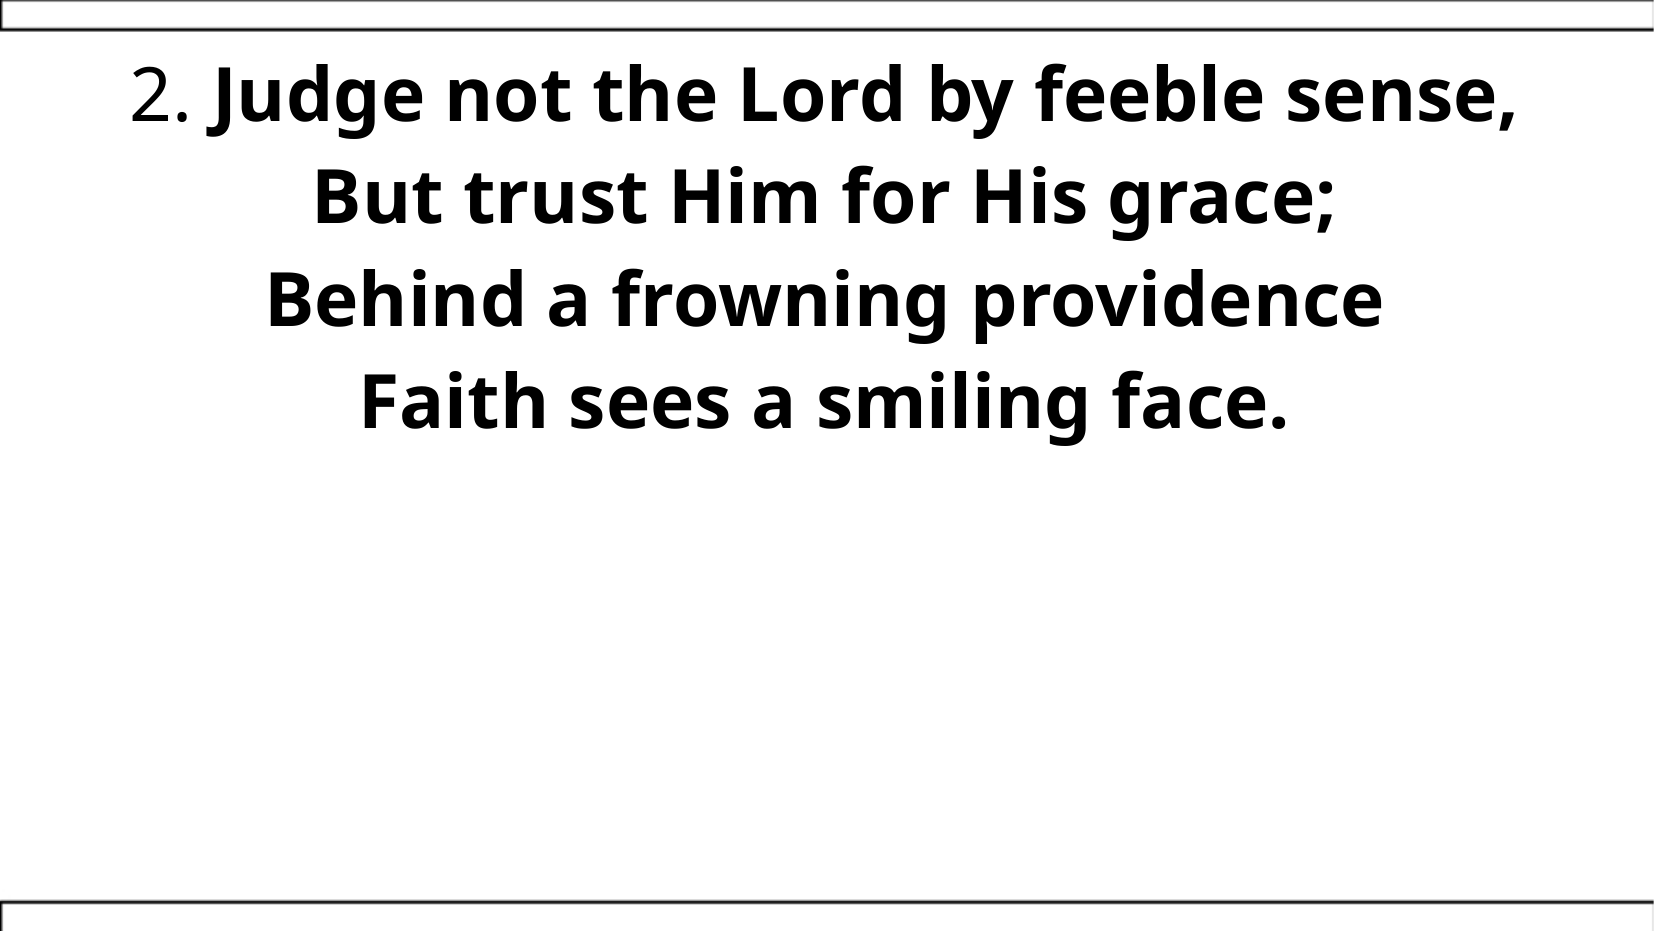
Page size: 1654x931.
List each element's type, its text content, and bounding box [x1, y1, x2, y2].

picture [0, 0, 1654, 931]
text_box 2. Judge not the Lord by feeble sense, But trust Him for His grace; Behind a frowning providence Faith sees a smiling face. [105, 34, 1546, 449]
